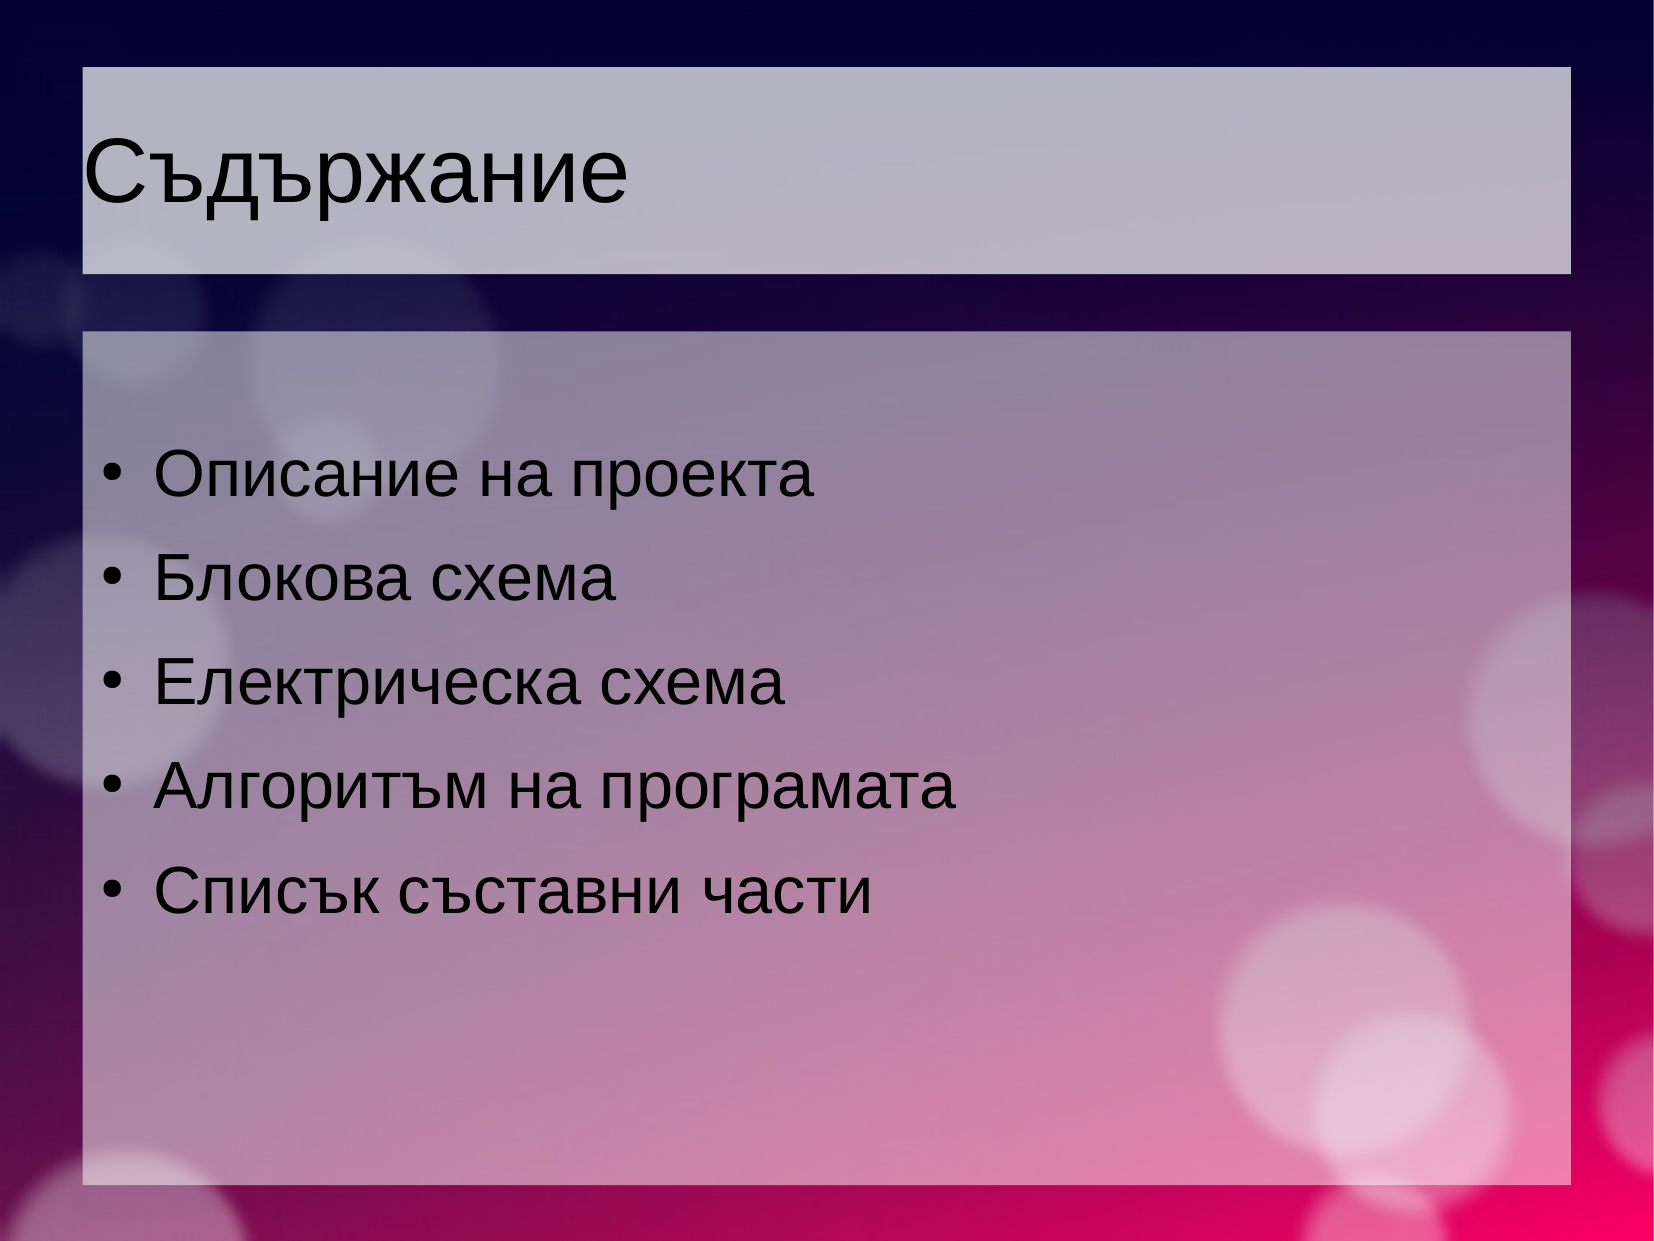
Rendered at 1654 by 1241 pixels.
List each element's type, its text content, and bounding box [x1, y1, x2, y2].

title Съдържание [82, 67, 1571, 275]
picture [0, 0, 1654, 1241]
list Описание на проекта Блокова схема Електрическа схема Алгоритъм на програмата Списък съставни части [82, 331, 1571, 1186]
